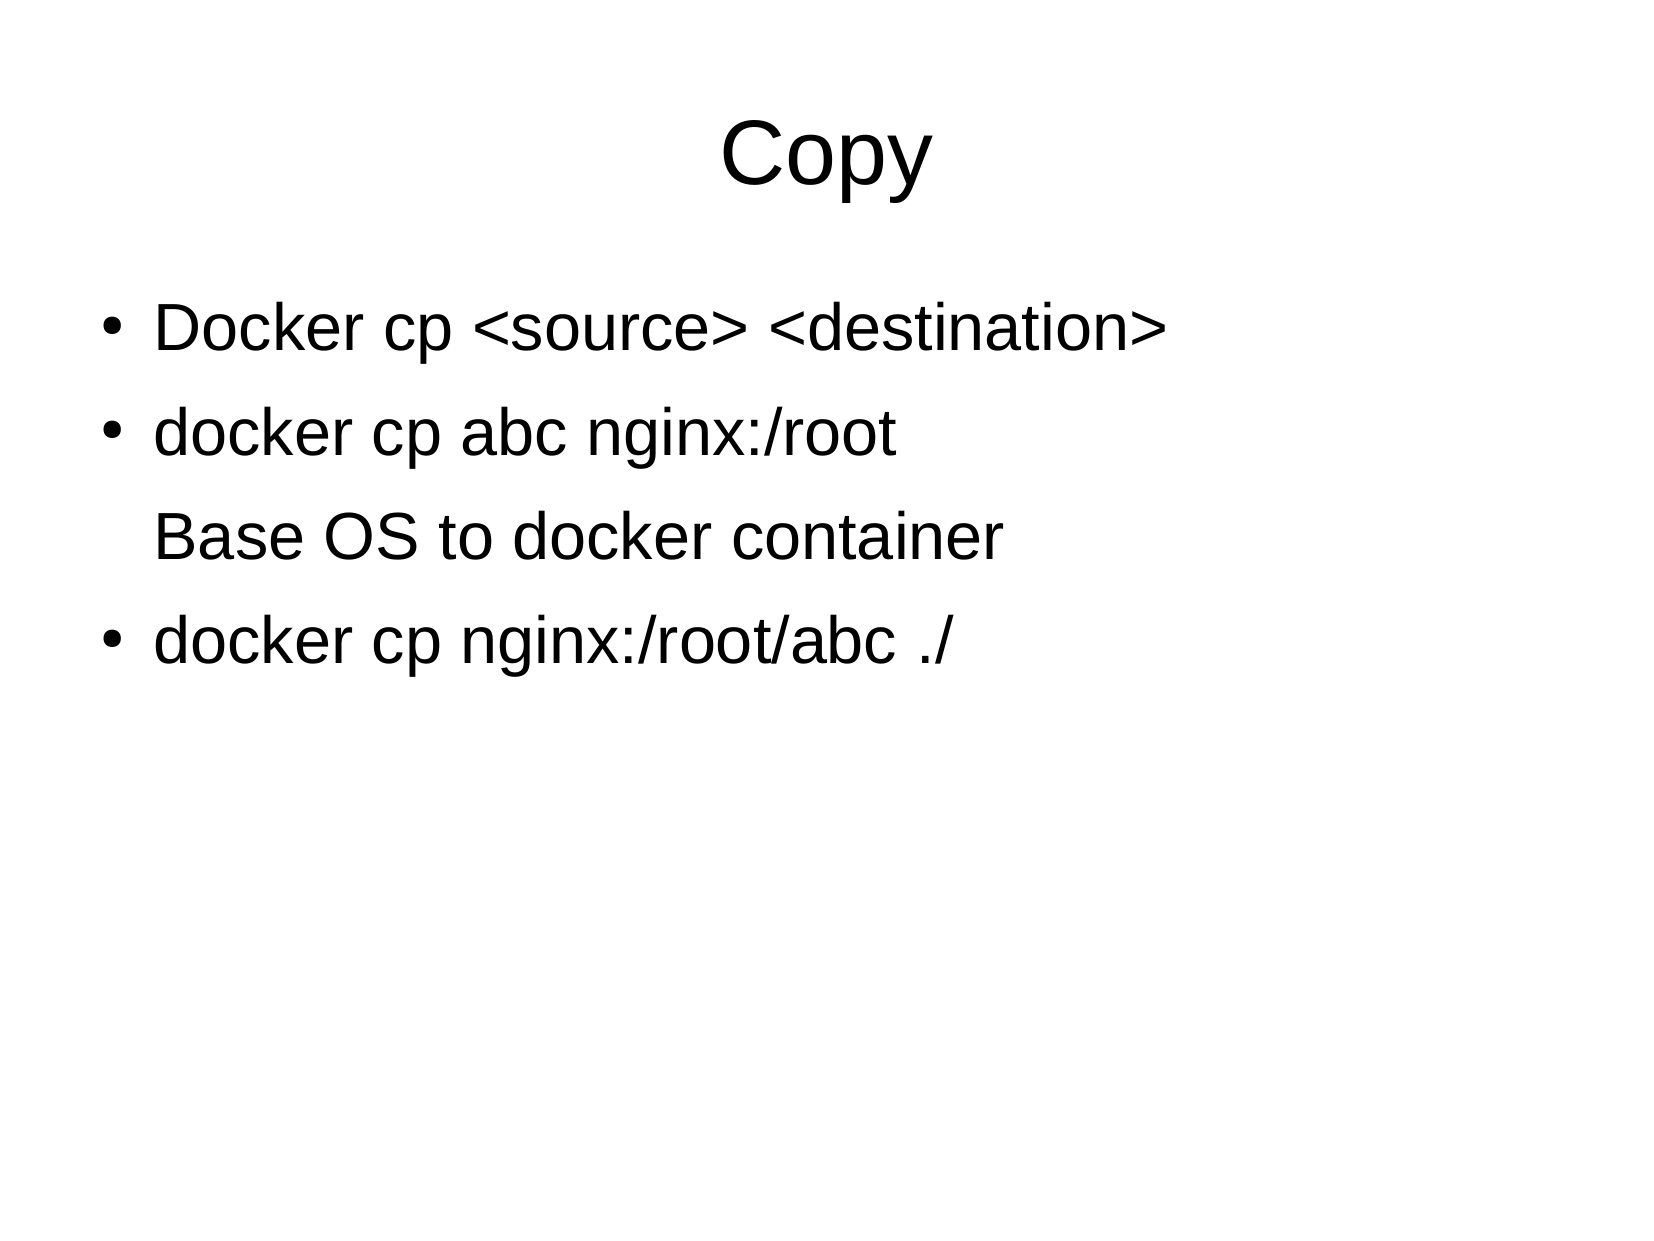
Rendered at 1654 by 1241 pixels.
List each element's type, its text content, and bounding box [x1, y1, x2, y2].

list Docker cp <source> <destination> docker cp abc nginx:/root Base OS to docker container docker cp nginx:/root/abc ./ [82, 290, 1571, 1010]
title Copy [82, 49, 1571, 257]
